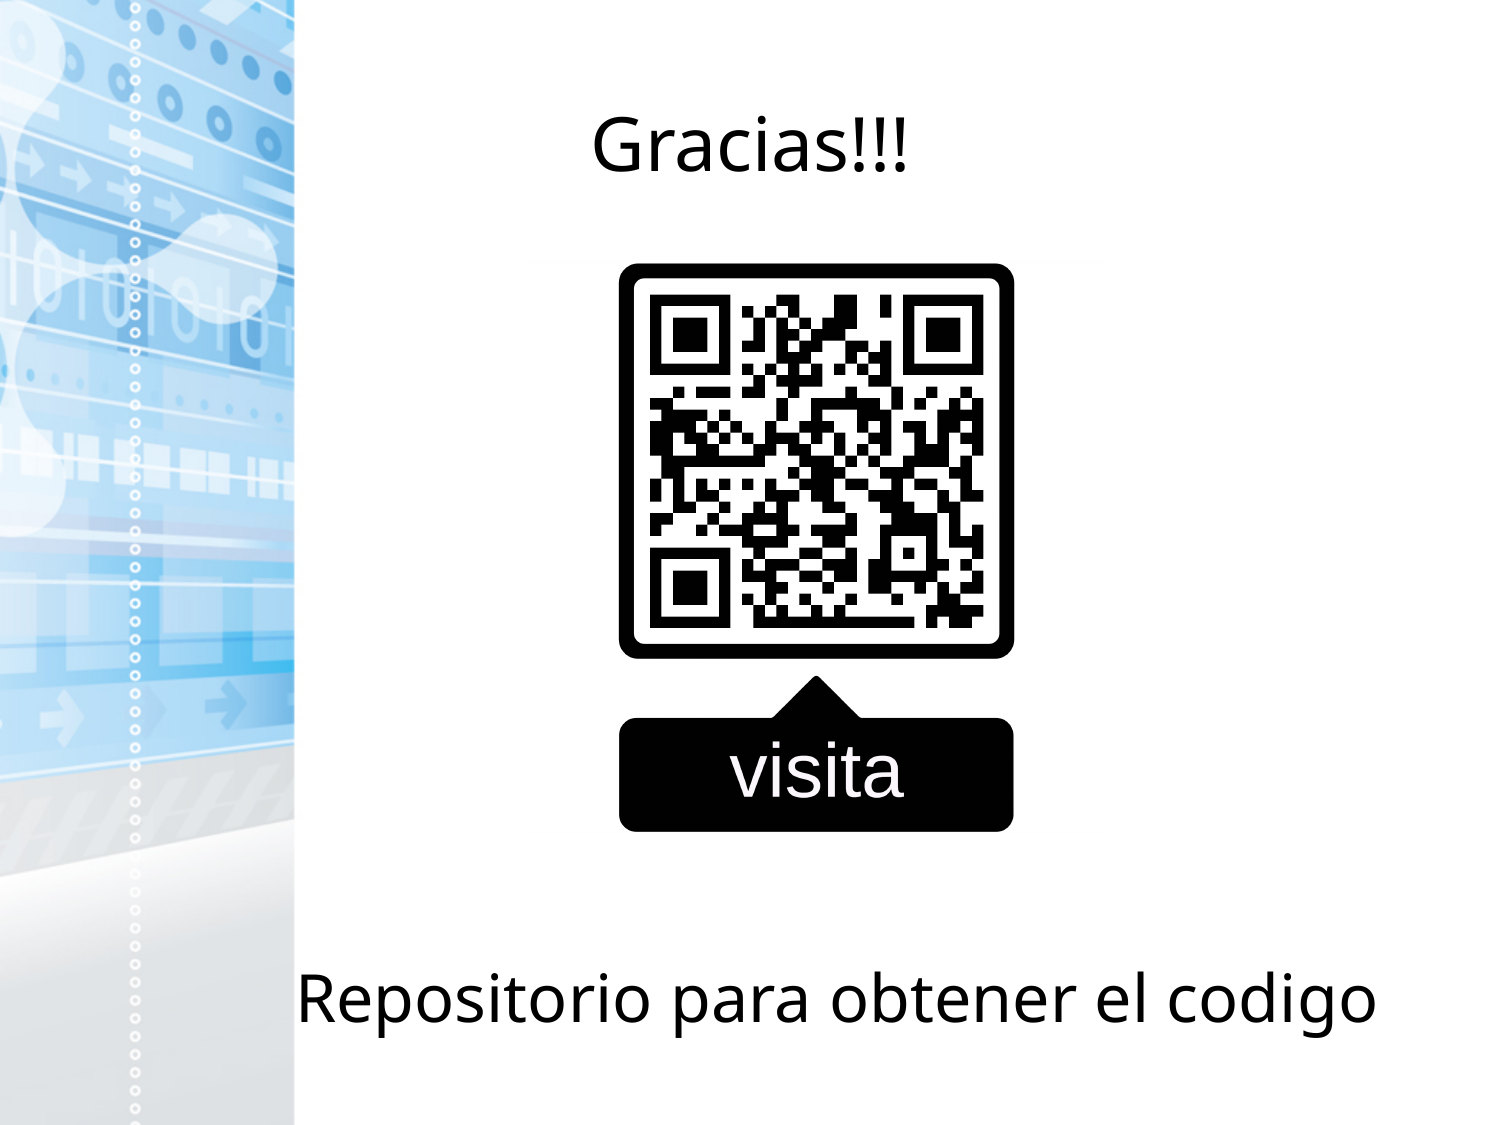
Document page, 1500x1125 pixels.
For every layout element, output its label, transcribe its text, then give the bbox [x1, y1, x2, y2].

title Repositorio para obtener el codigo [295, 794, 1500, 1125]
picture [0, 0, 1500, 1125]
title Gracias!!! [590, 48, 1016, 237]
